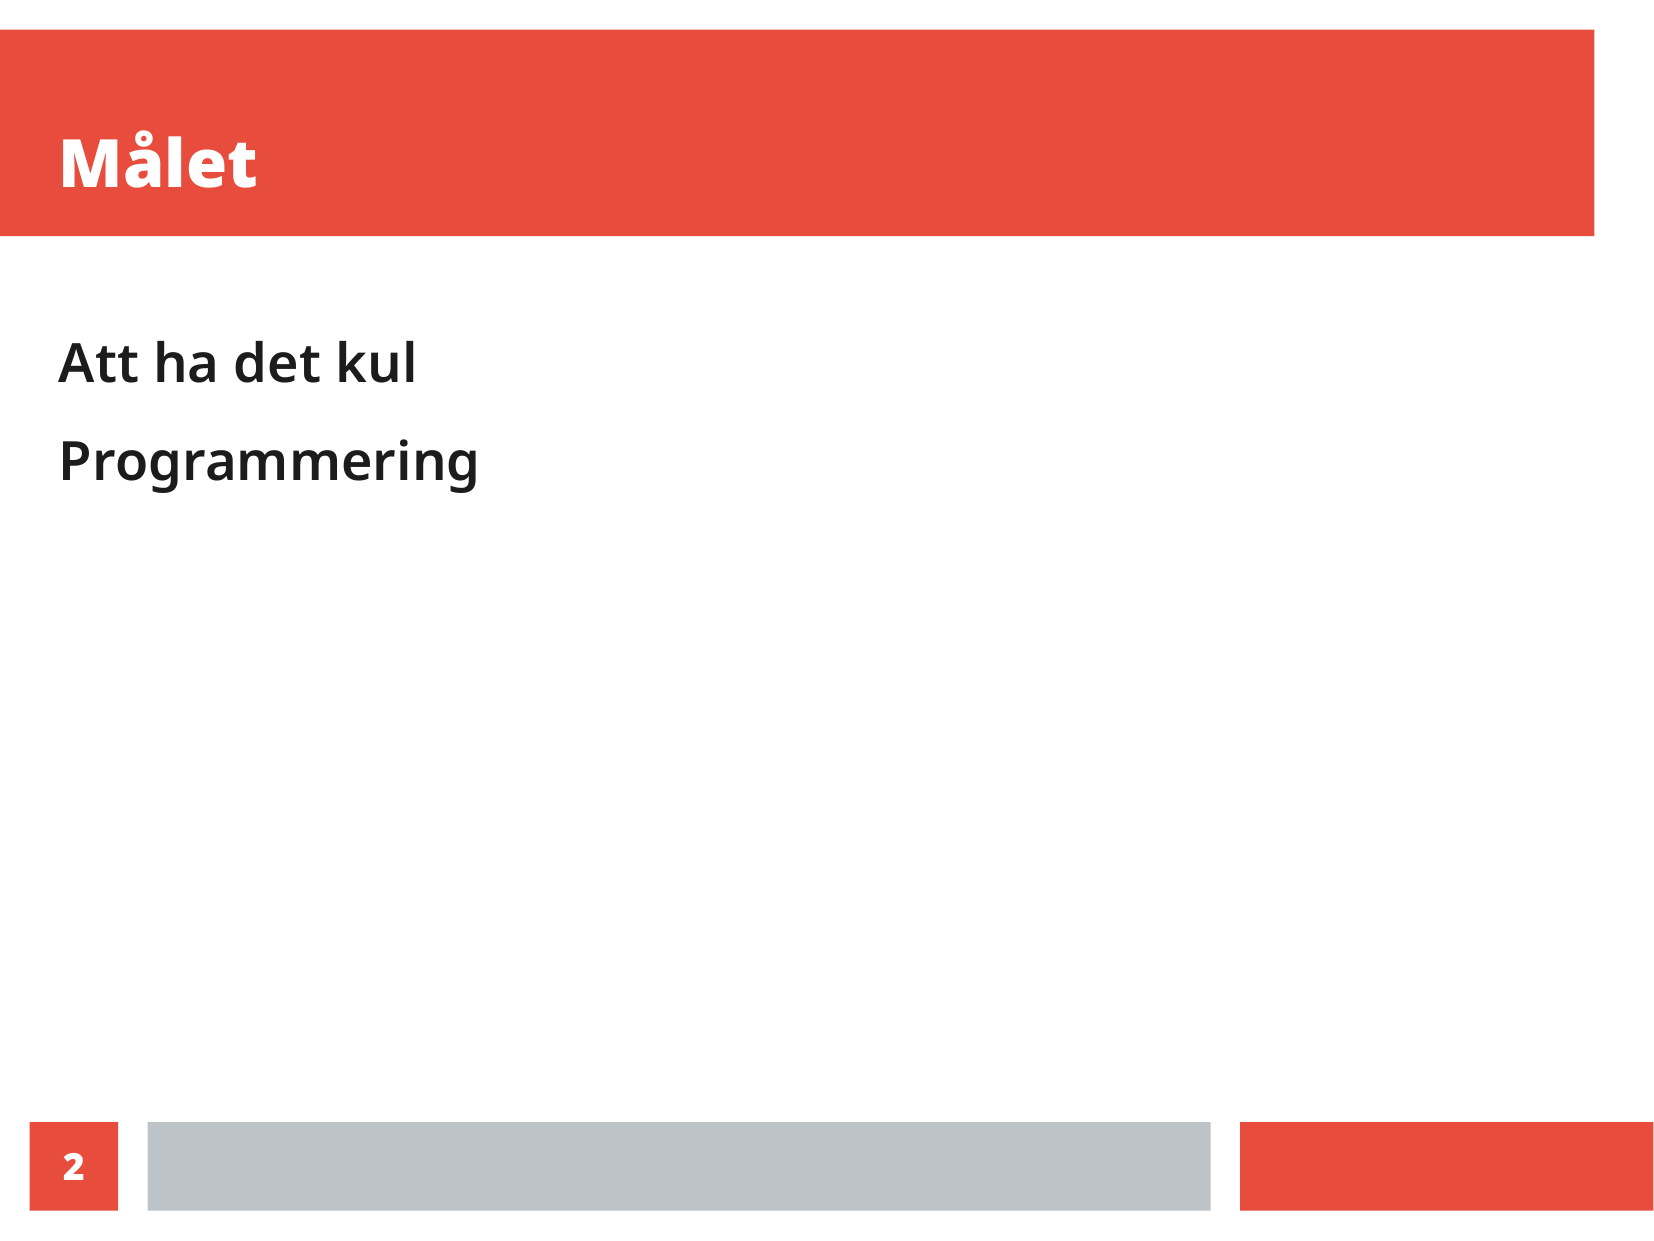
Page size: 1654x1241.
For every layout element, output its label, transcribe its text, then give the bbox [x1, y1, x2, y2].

list Att ha det kul Programmering [59, 324, 1565, 1093]
title Målet [59, 59, 1595, 207]
